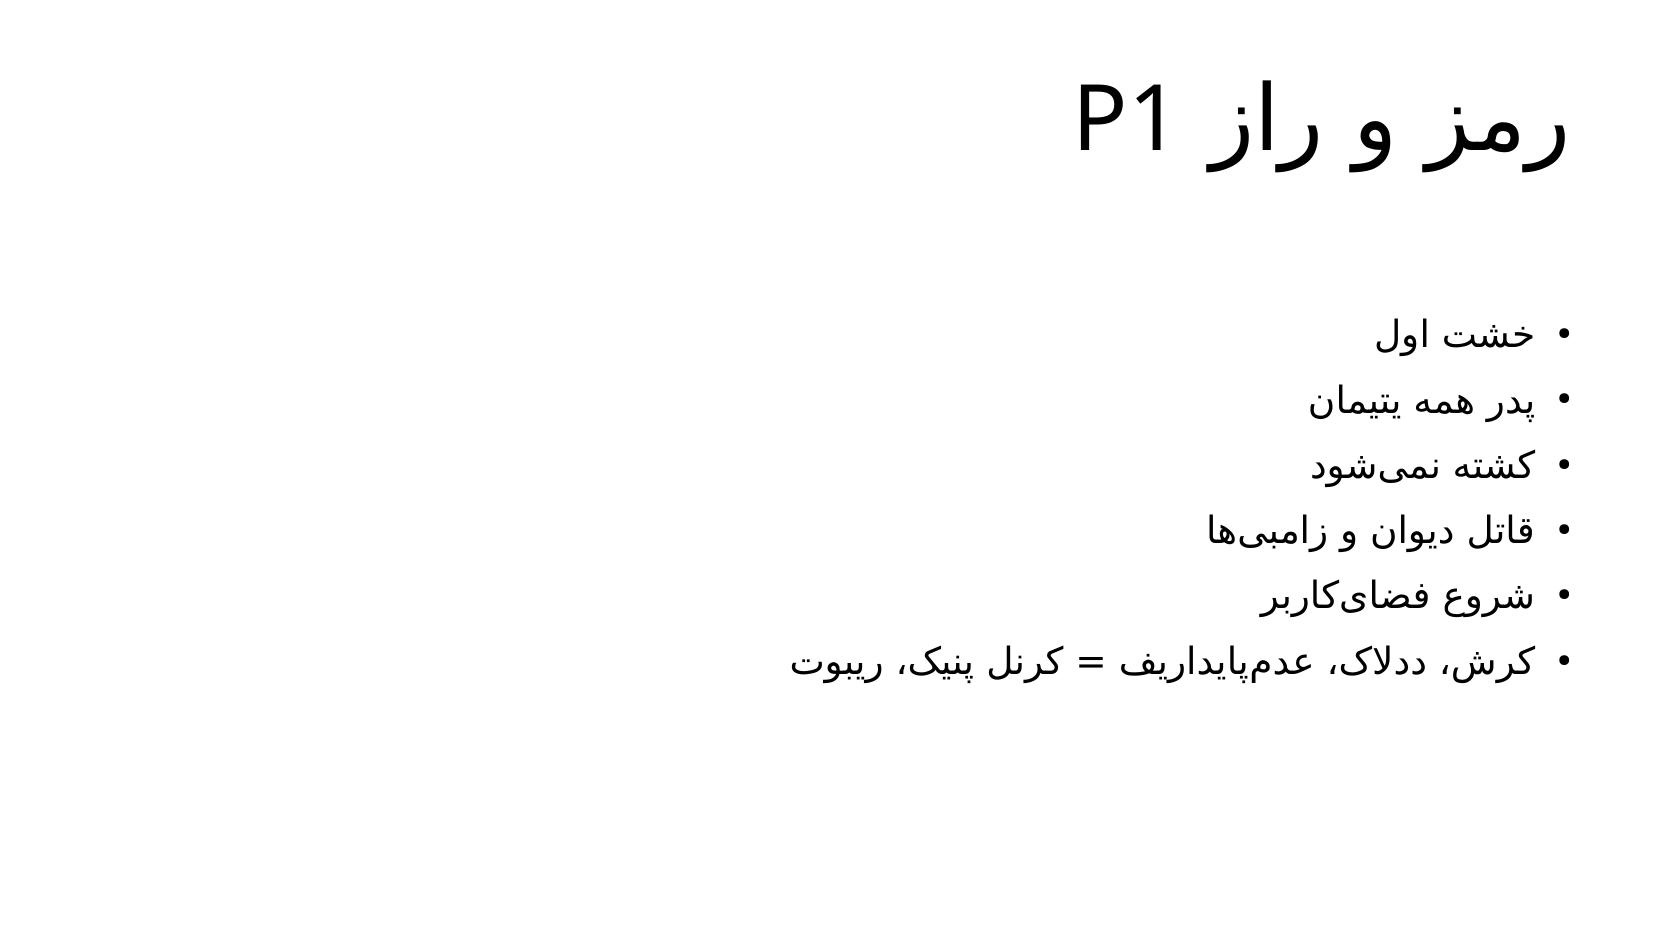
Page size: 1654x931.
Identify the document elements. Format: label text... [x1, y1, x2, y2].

subtitle خشت اول پدر همه یتیمان کشته نمی‌شود قاتل دیوان و زامبی‌ها شروع فضای‌کاربر کرش، ددلاک، عدم‌پایداریف = کرنل پنیک، ریبوت [82, 217, 1571, 758]
title رمز و راز P1 [82, 37, 1571, 193]
